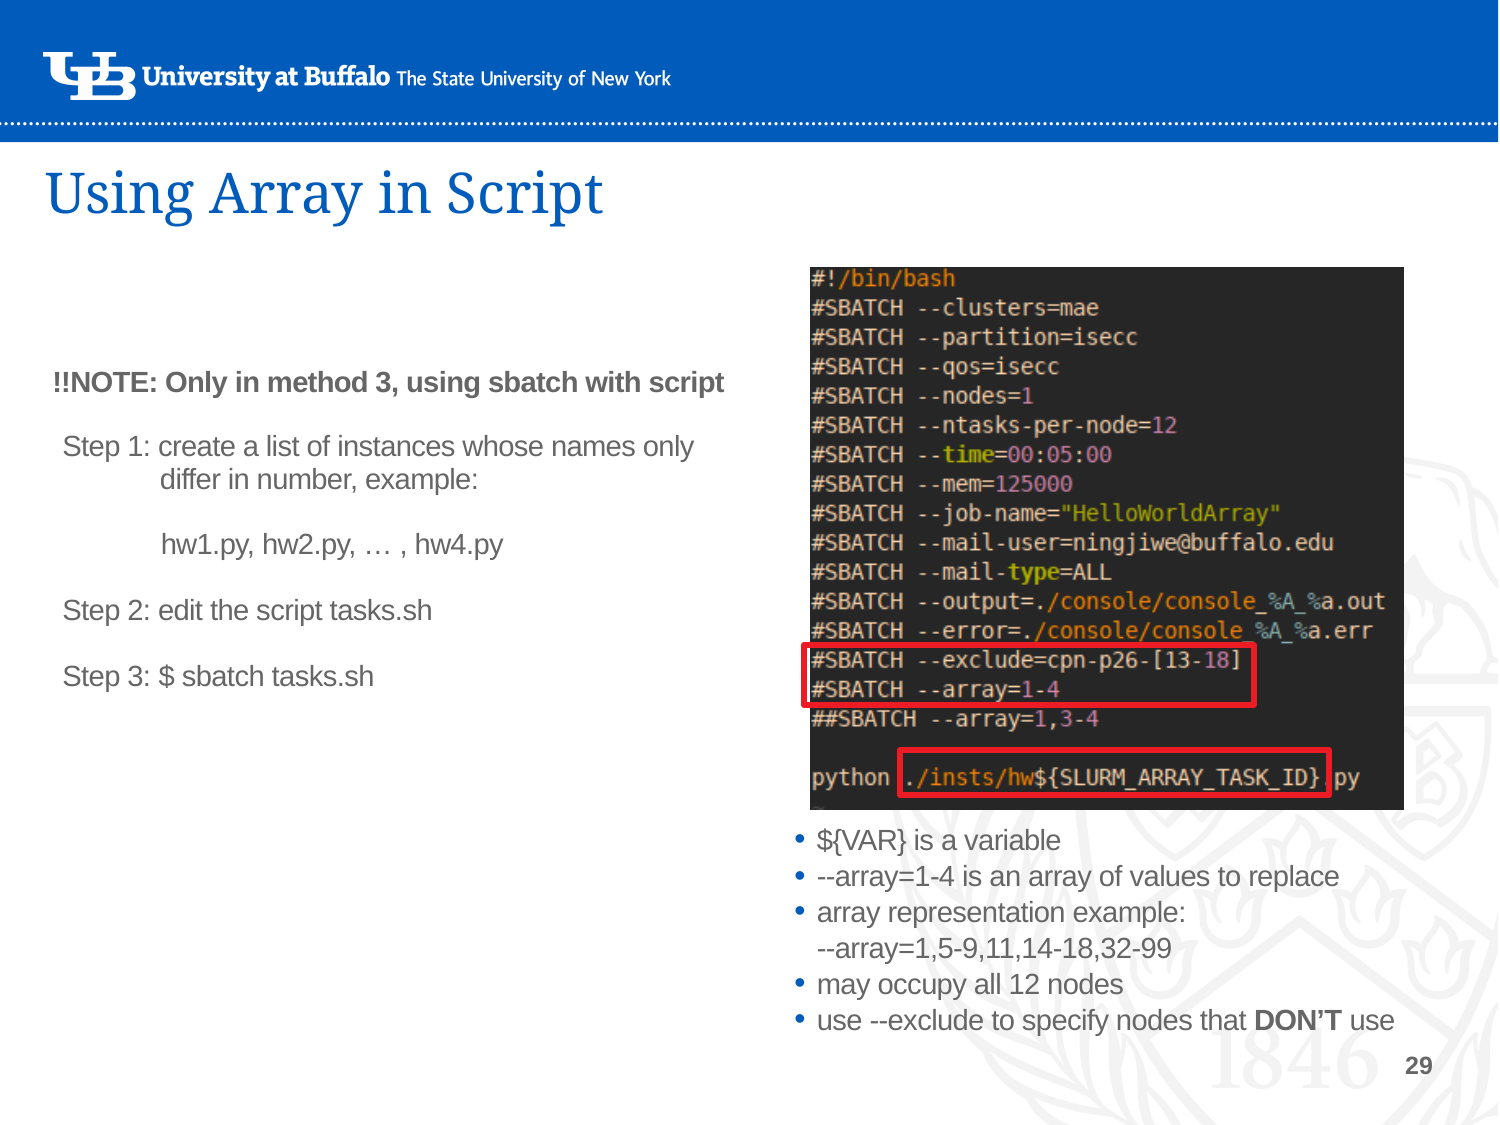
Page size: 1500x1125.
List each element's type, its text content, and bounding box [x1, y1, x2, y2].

picture [0, 0, 1499, 1125]
text_box Step 1: create a list of instances whose names only differ in number, example: hw1.py, hw2.py, … , hw4.py Step 2: edit the script tasks.sh Step 3: $ sbatch tasks.sh [47, 422, 732, 788]
text_box !!NOTE: Only in method 3, using sbatch with script [37, 358, 747, 439]
text_box [804, 645, 1255, 706]
list ${VAR} is a variable --array=1-4 is an array of values to replace array representation example: --array=1,5-9,11,14-18,32-99 may occupy all 12 nodes use --exclude to specify nodes that DON’T use [764, 825, 1453, 1051]
title Using Array in Script [30, 153, 1387, 233]
text_box [900, 750, 1330, 796]
